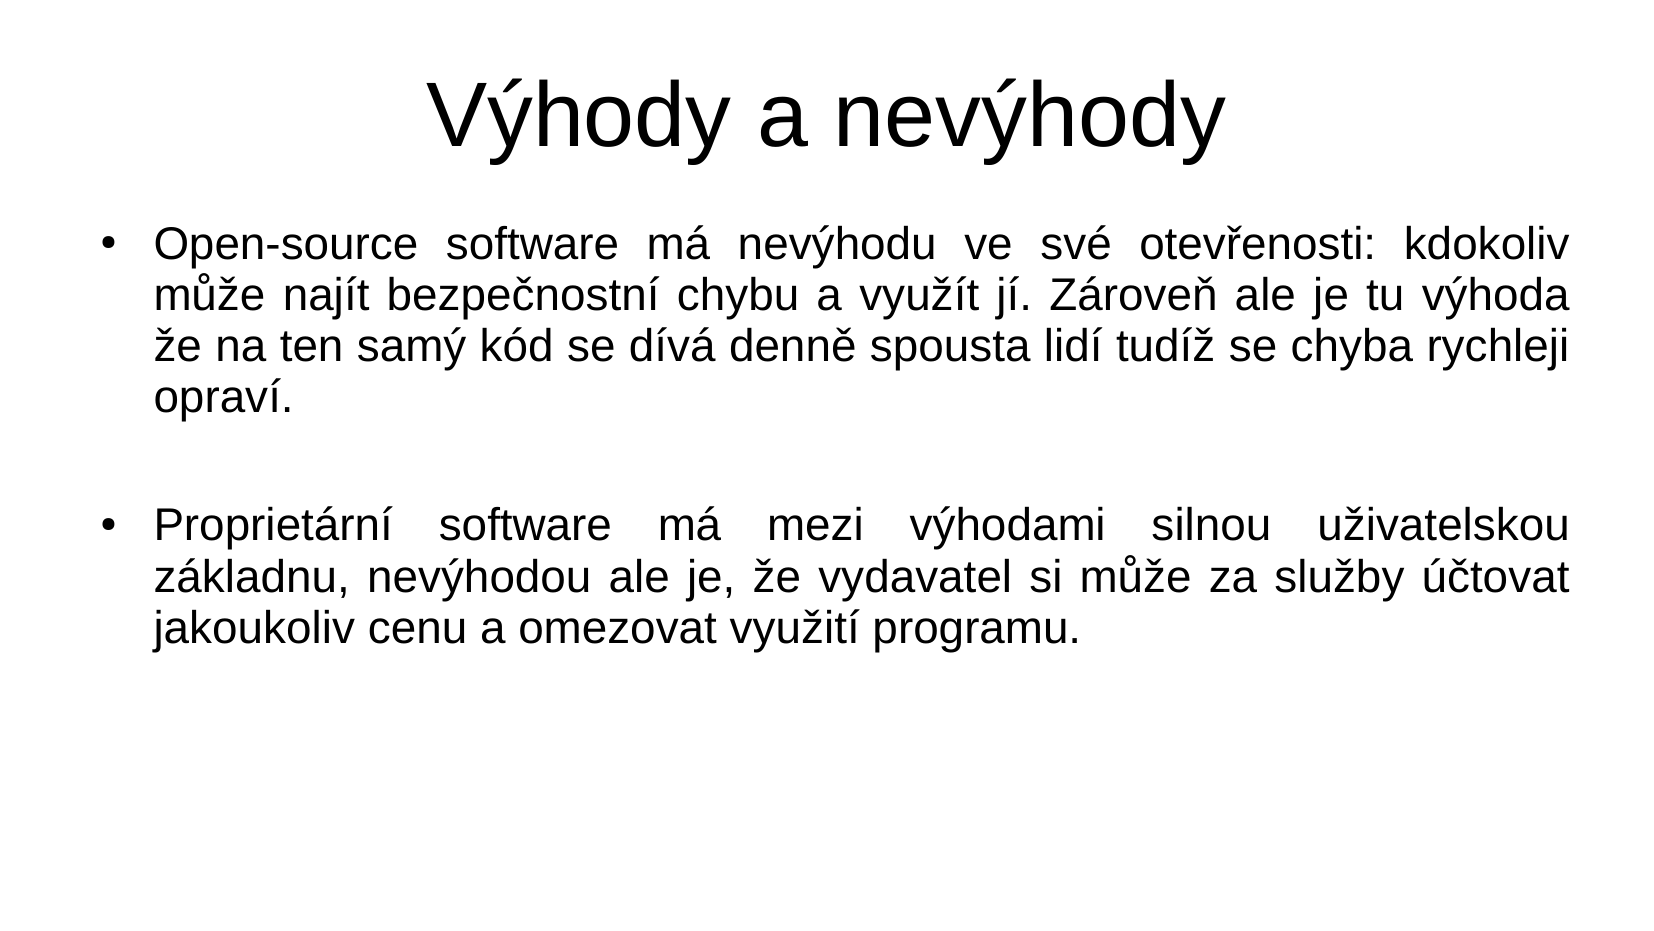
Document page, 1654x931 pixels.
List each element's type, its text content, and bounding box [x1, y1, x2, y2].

list Open-source software má nevýhodu ve své otevřenosti: kdokoliv může najít bezpečnostní chybu a využít jí. Zároveň ale je tu výhoda že na ten samý kód se dívá denně spousta lidí tudíž se chyba rychleji opraví. [82, 217, 1571, 475]
title Výhody a nevýhody [82, 37, 1571, 193]
list Proprietární software má mezi výhodami silnou uživatelskou základnu, nevýhodou ale je, že vydavatel si může za služby účtovat jakoukoliv cenu a omezovat využití programu. [82, 499, 1571, 757]
